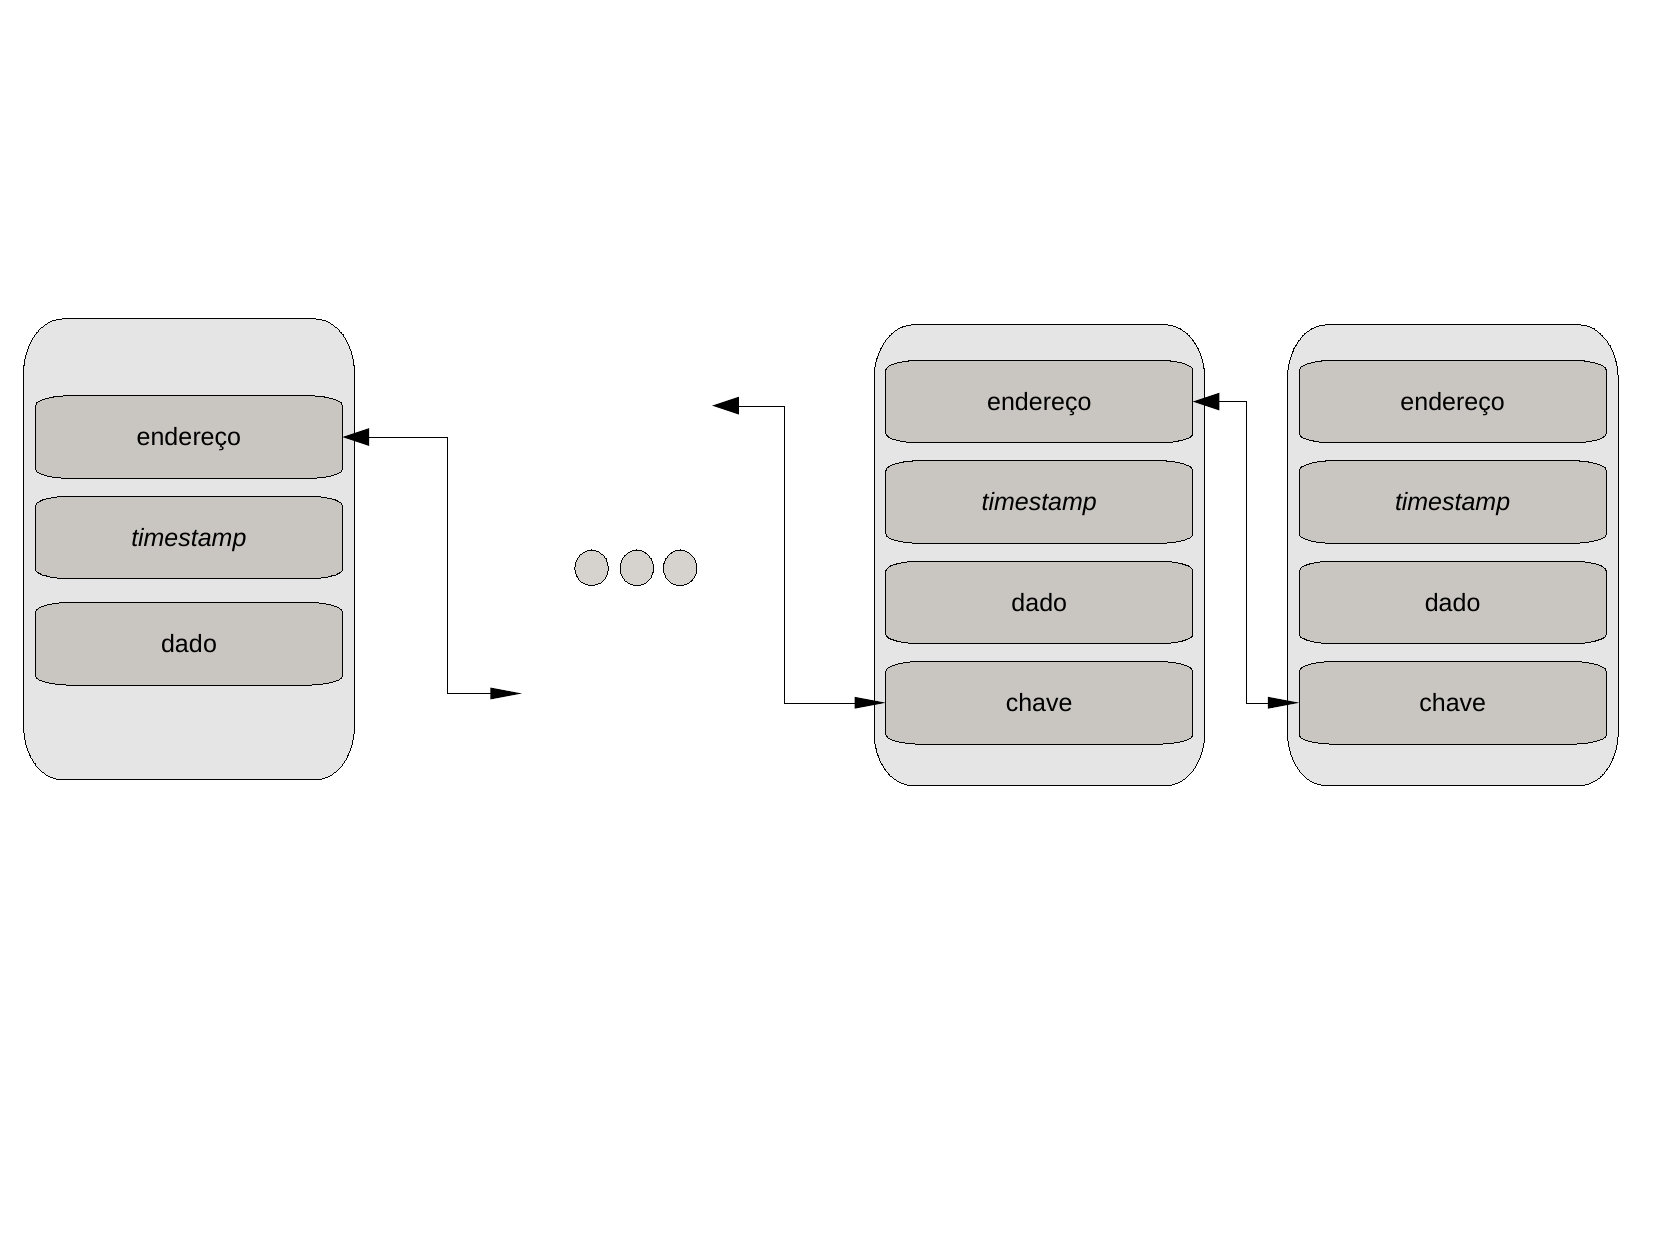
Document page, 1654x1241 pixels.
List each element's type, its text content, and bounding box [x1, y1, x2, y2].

text_box [574, 549, 609, 586]
text_box endereço [1299, 360, 1607, 443]
text_box dado [885, 561, 1193, 644]
text_box endereço [885, 360, 1193, 443]
text_box timestamp [1299, 460, 1607, 544]
text_box dado [1299, 561, 1607, 644]
text_box timestamp [35, 496, 343, 579]
text_box timestamp [885, 460, 1193, 544]
text_box chave [885, 661, 1193, 745]
text_box [655, 526, 697, 597]
text_box endereço [35, 395, 343, 479]
text_box [1287, 324, 1619, 786]
text_box [874, 324, 1205, 786]
text_box dado [35, 602, 343, 686]
text_box chave [1299, 661, 1607, 745]
text_box [620, 549, 654, 586]
text_box [23, 318, 355, 780]
